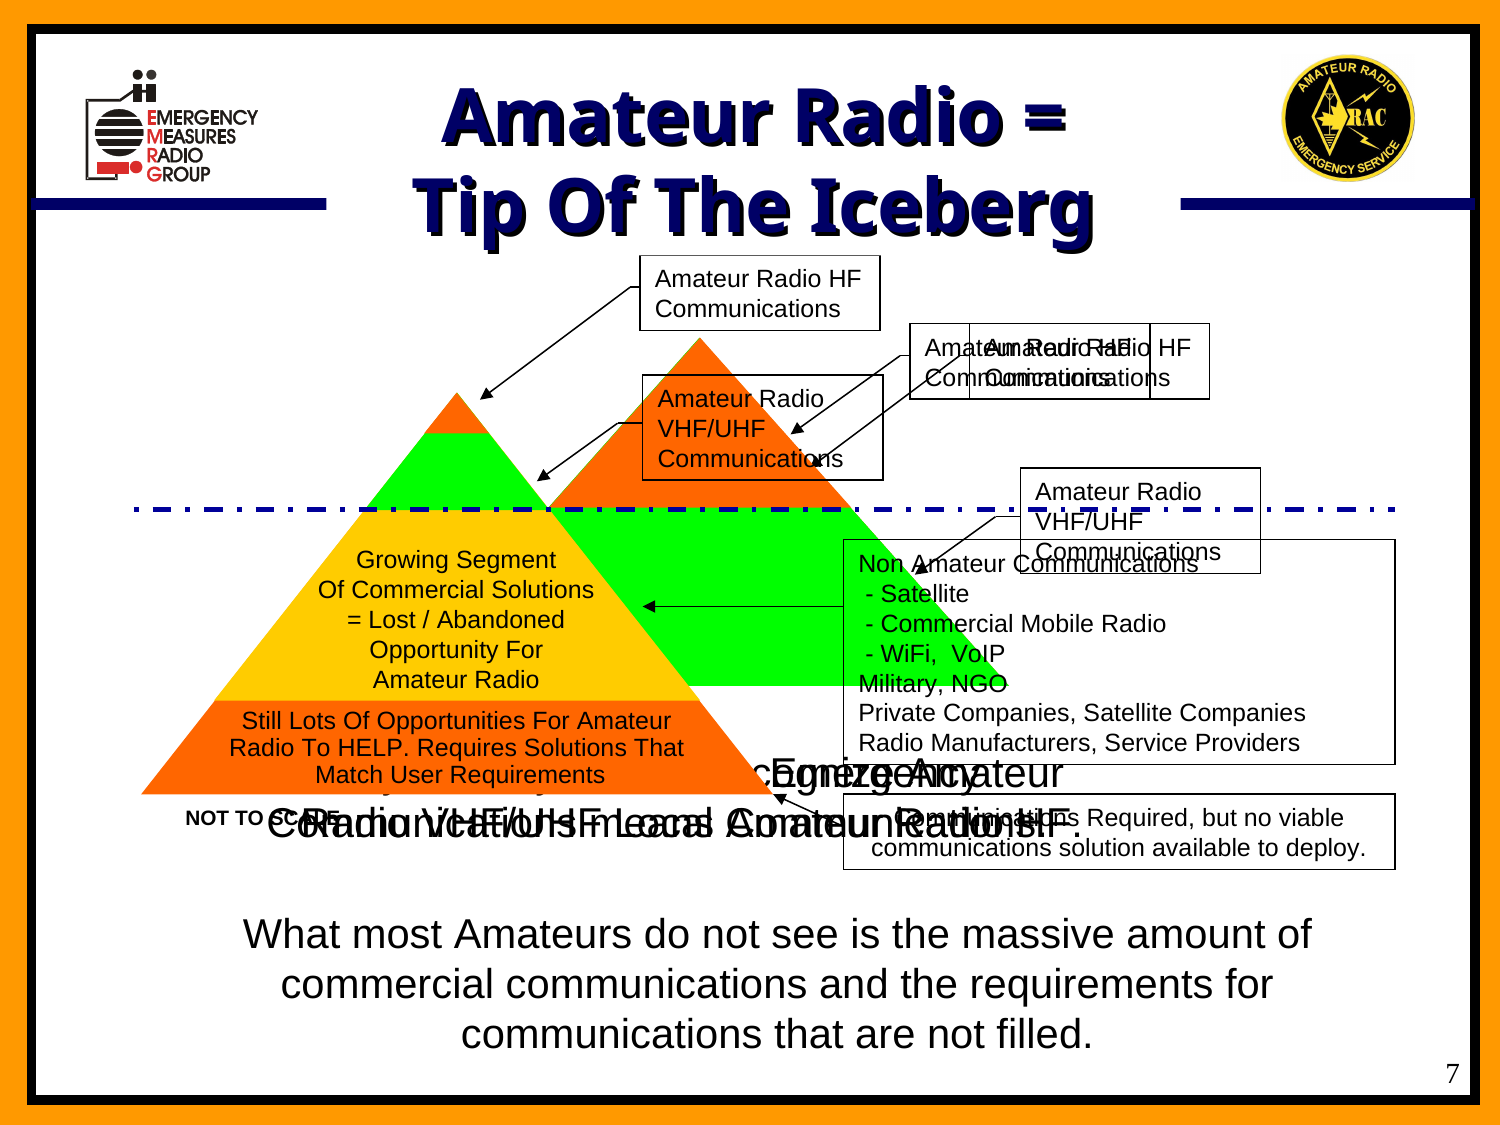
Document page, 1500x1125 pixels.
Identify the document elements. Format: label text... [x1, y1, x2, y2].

text_box Communications Required, but no viable communications solution available to deploy. [843, 794, 1396, 870]
text_box Still Lots Of Opportunities For Amateur Radio To HELP. Requires Solutions That Match User Requirements [214, 700, 701, 797]
picture [1281, 54, 1415, 182]
text_box NOT TO SCALE [170, 796, 356, 838]
text_box Amateur Radio VHF/UHF Communications [642, 374, 883, 481]
text_box Non Amateur Communications - Satellite - Commercial Mobile Radio - WiFi, VoIP Military, NGO Private Companies, Satellite Companies Radio Manufacturers, Service Providers [843, 539, 1396, 765]
text_box Growing Segment Of Commercial Solutions = Lost / Abandoned Opportunity For Amateur Radio [295, 535, 618, 700]
text_box [214, 597, 295, 700]
text_box [667, 337, 733, 374]
text_box Amateur Radio HF Communications [640, 256, 881, 331]
text_box Many Amateurs Also Recognize Amateur Radio VHF/UHF Local Communications. [285, 795, 843, 854]
text_box [344, 392, 879, 700]
text_box Amateur Radio HF Communications [909, 323, 1150, 399]
text_box Amateur Radio HF Communications [1150, 323, 1210, 399]
text_box [701, 702, 773, 795]
text_box Amateur Radio VHF/UHF Communications [1020, 468, 1261, 539]
text_box [141, 701, 214, 795]
text_box Many Amateurs Also Recognize Amateur Radio VHF/UHF Local Communications. [729, 737, 1116, 818]
text_box [624, 402, 642, 422]
text_box What most Amateurs do not see is the massive amount of commercial communications and the requirements for communications that are not filled. [133, 898, 1422, 1065]
text_box Amateur Radio = Tip Of The Iceberg [326, 59, 1181, 256]
